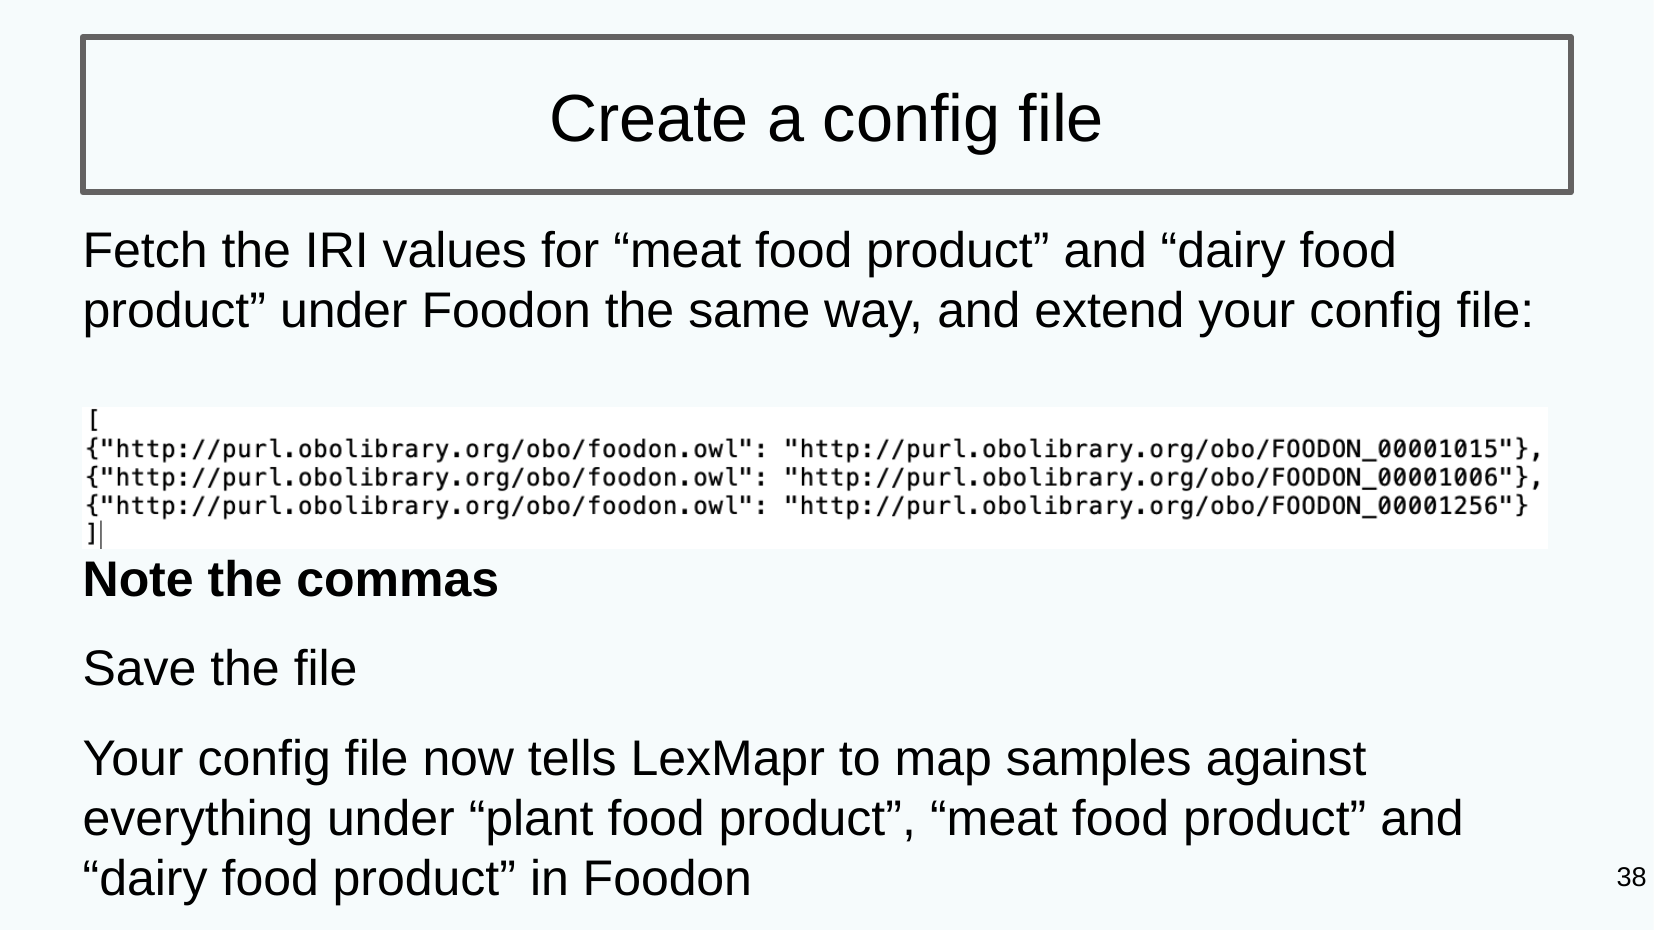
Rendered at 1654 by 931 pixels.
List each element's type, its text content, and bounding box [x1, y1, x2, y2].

slide_number <number> [1547, 859, 1647, 931]
picture [82, 407, 1548, 549]
text_box Fetch the IRI values for “meat food product” and “dairy food product” under Foodon the same way, and extend your config file: Note the commas Save the file Your config file now tells LexMapr to map samples against everything under “plant food product”, “meat food product” and “dairy food product” in Foodon [82, 217, 1571, 757]
text_box Create a config file [82, 37, 1571, 193]
